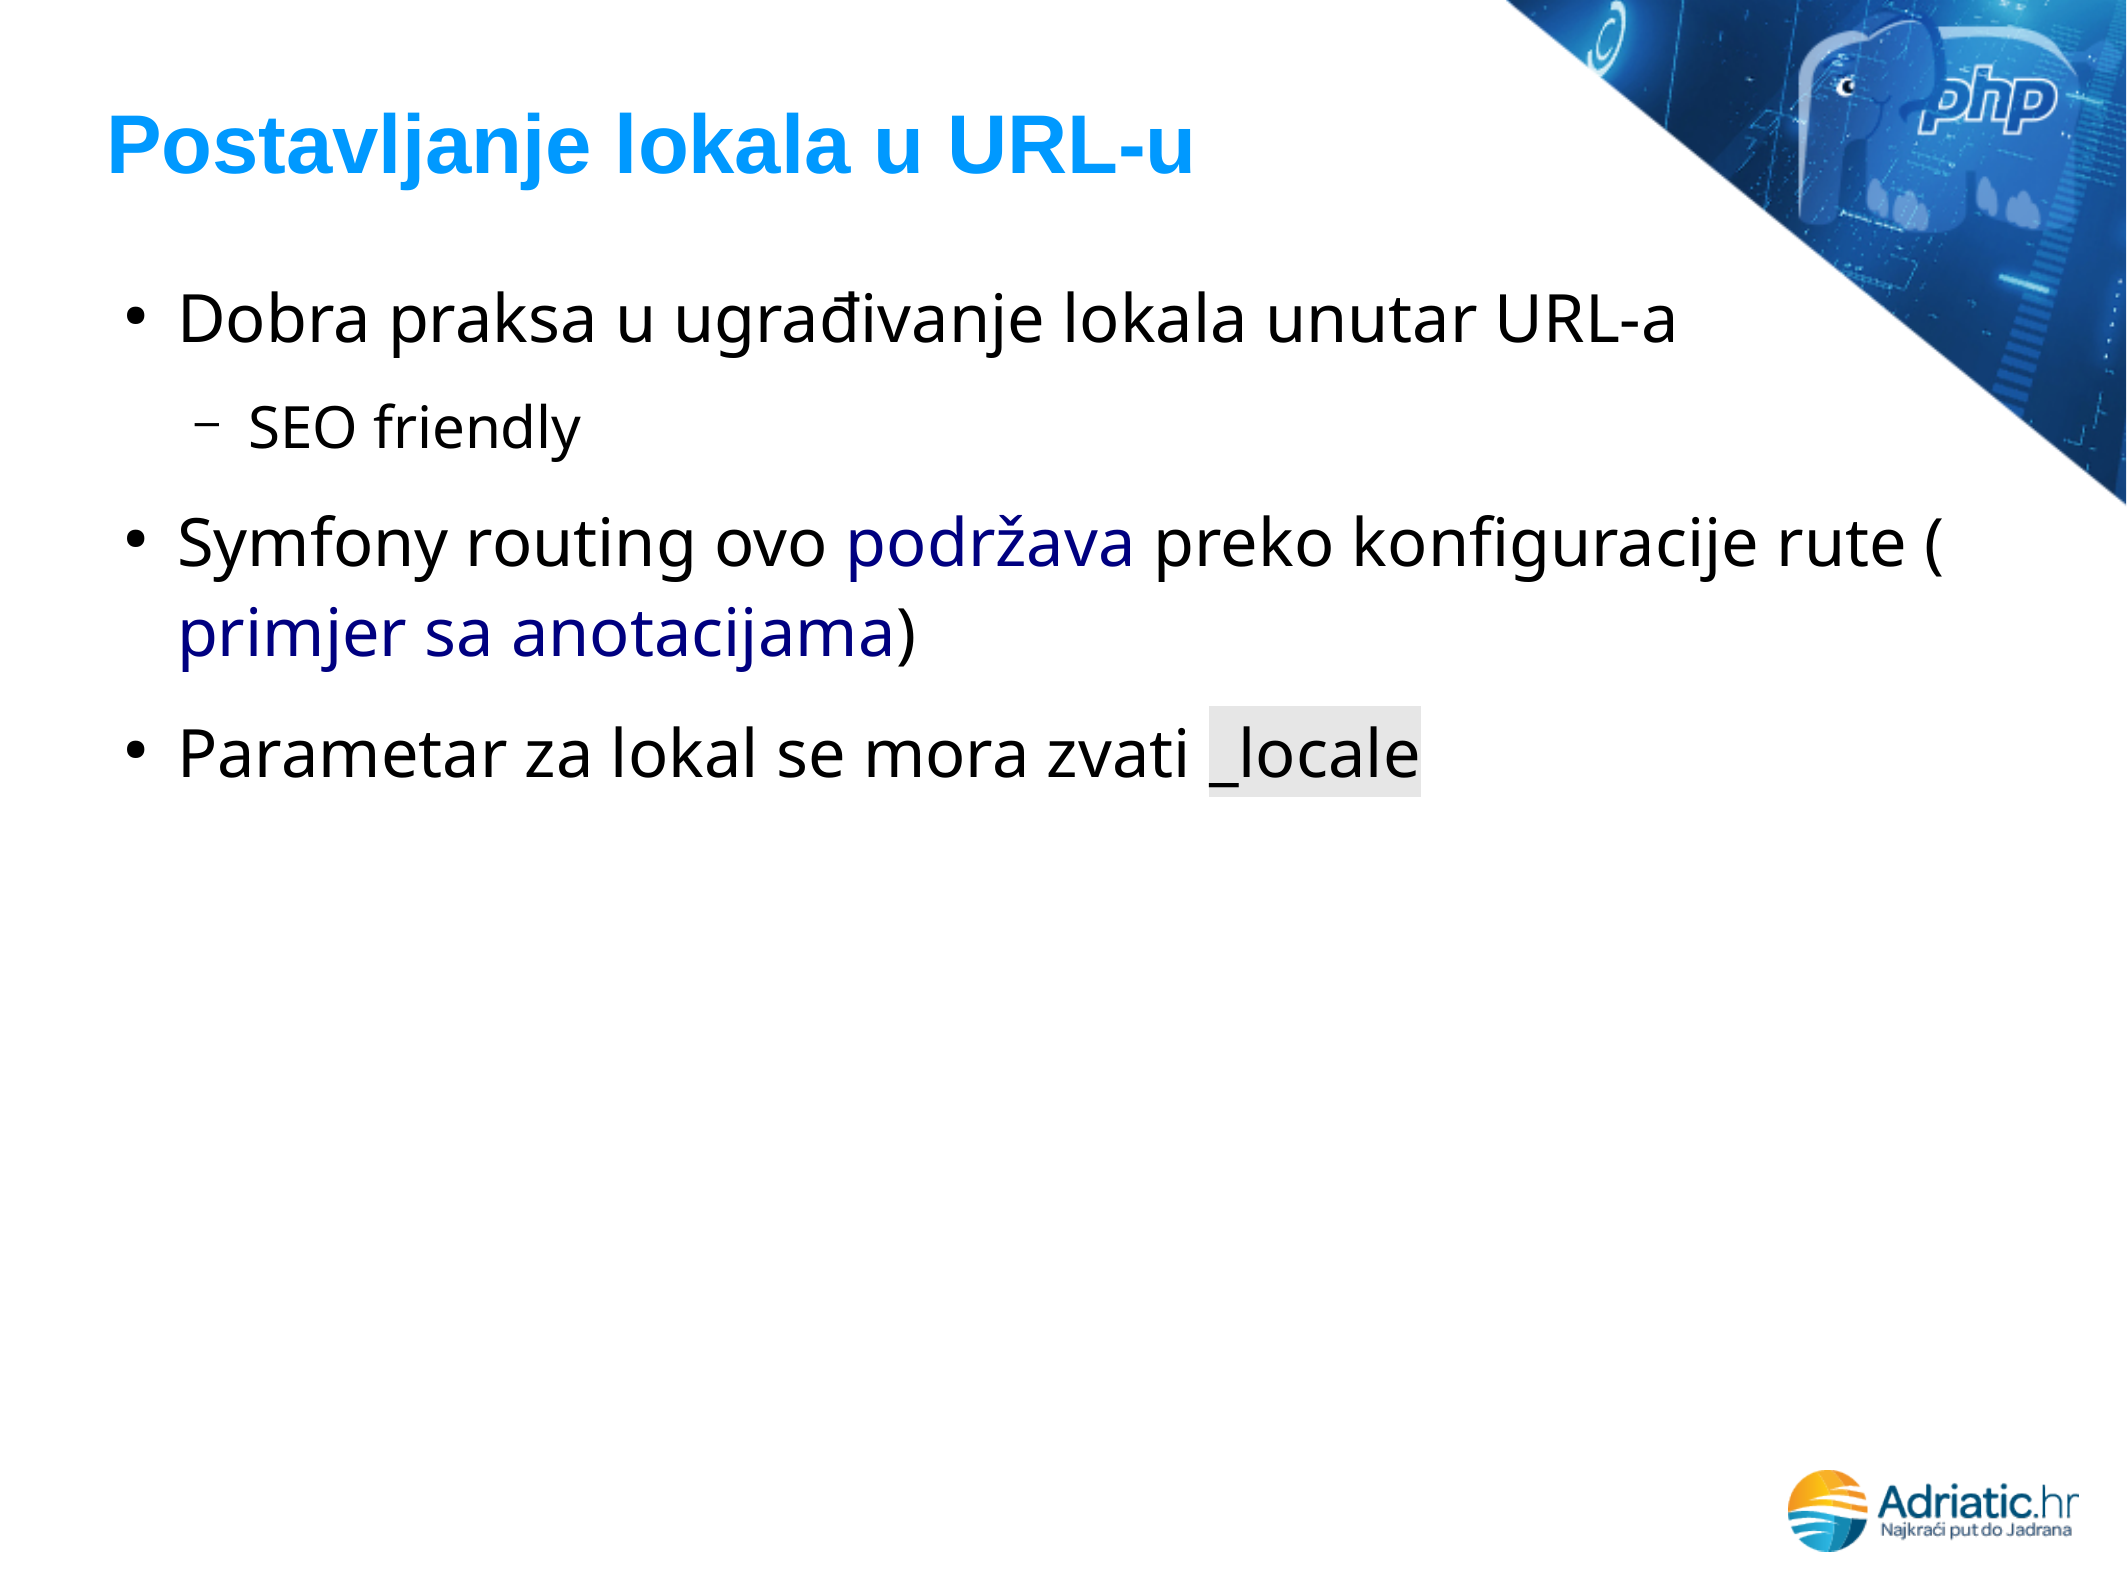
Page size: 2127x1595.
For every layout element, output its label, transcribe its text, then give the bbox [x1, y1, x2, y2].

picture [1505, 0, 2127, 625]
title Postavljanje lokala u URL-u [106, 70, 1630, 219]
list Dobra praksa u ugrađivanje lokala unutar URL-a SEO friendly Symfony routing ovo podržava preko konfiguracije rute (primjer sa anotacijama) Parametar za lokal se mora zvati _locale [106, 271, 2020, 1453]
picture [1788, 1470, 2079, 1552]
